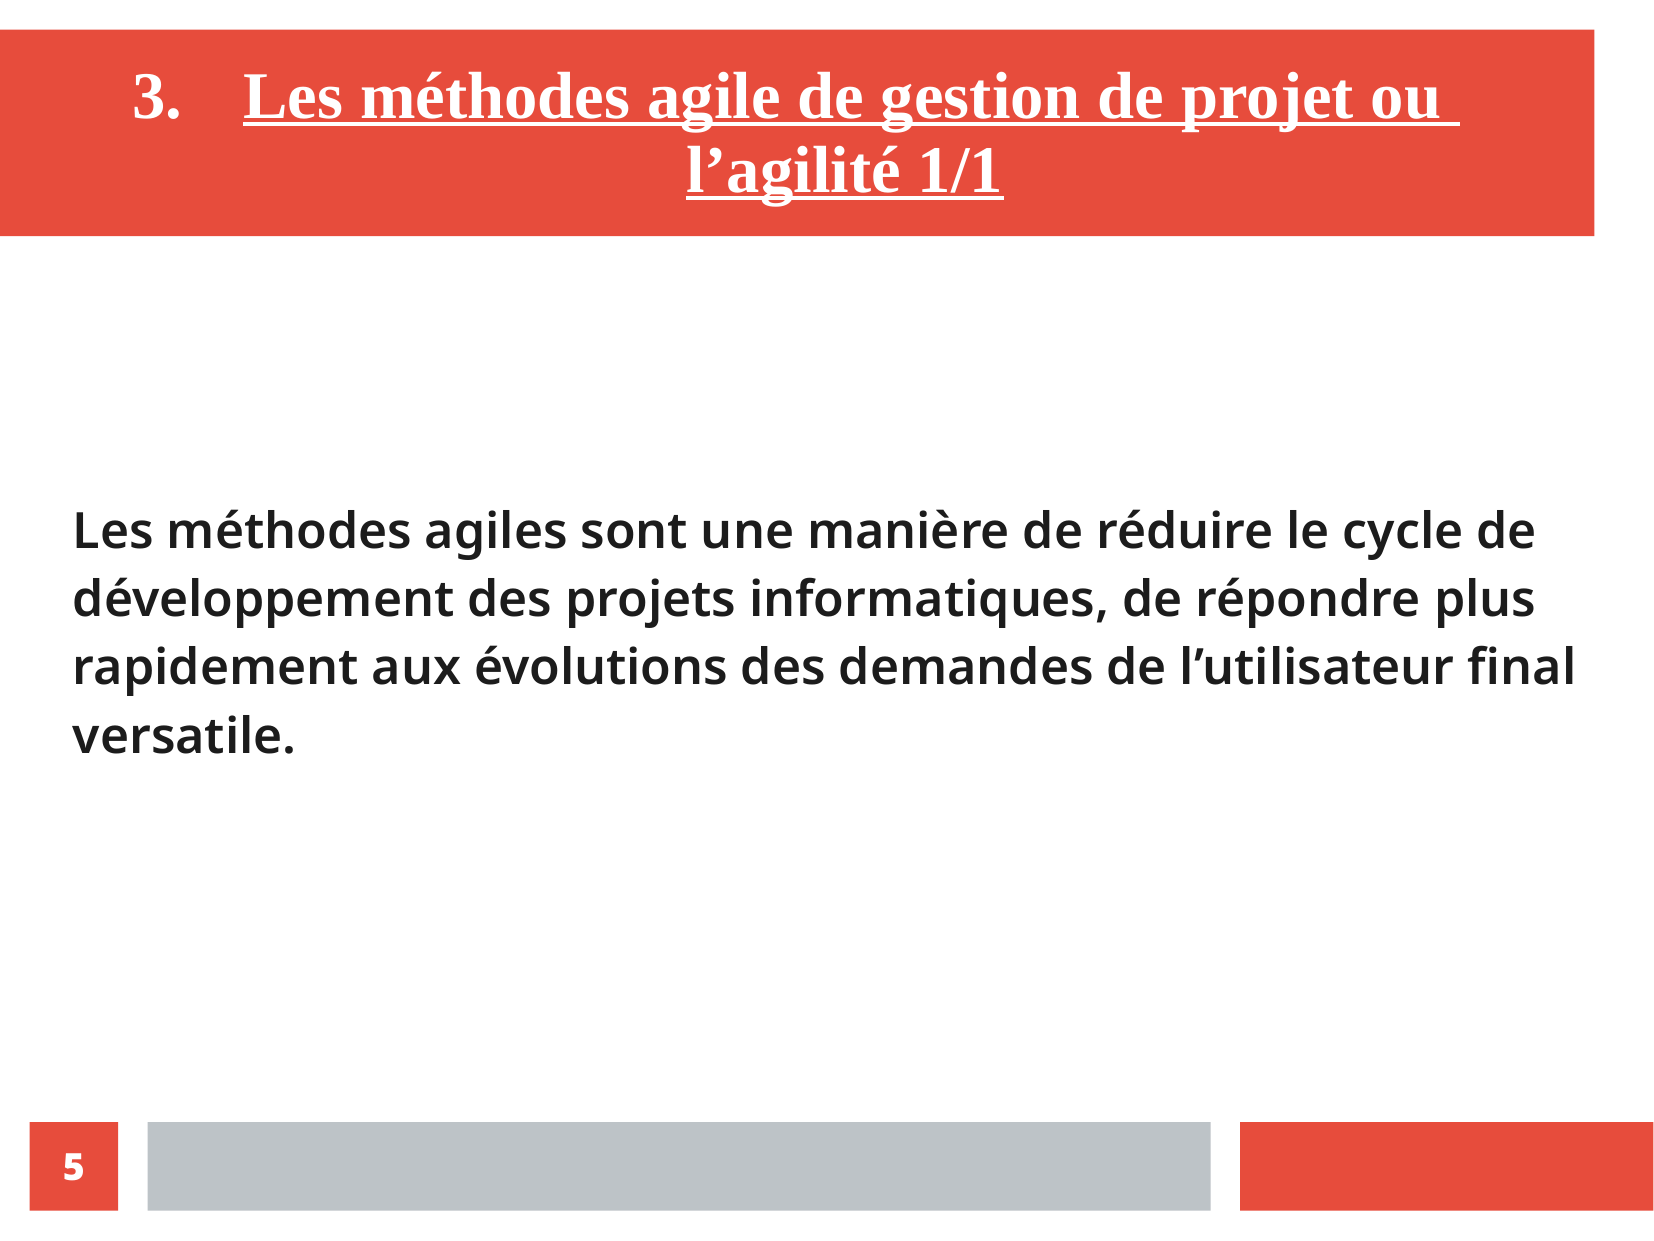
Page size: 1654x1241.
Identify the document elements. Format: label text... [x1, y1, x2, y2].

list Les méthodes agiles sont une manière de réduire le cycle de développement des projets informatiques, de répondre plus rapidement aux évolutions des demandes de l’utilisateur final versatile. [72, 494, 1579, 786]
title 3. Les méthodes agile de gestion de projet ou l’agilité 1/1 [59, 59, 1595, 207]
